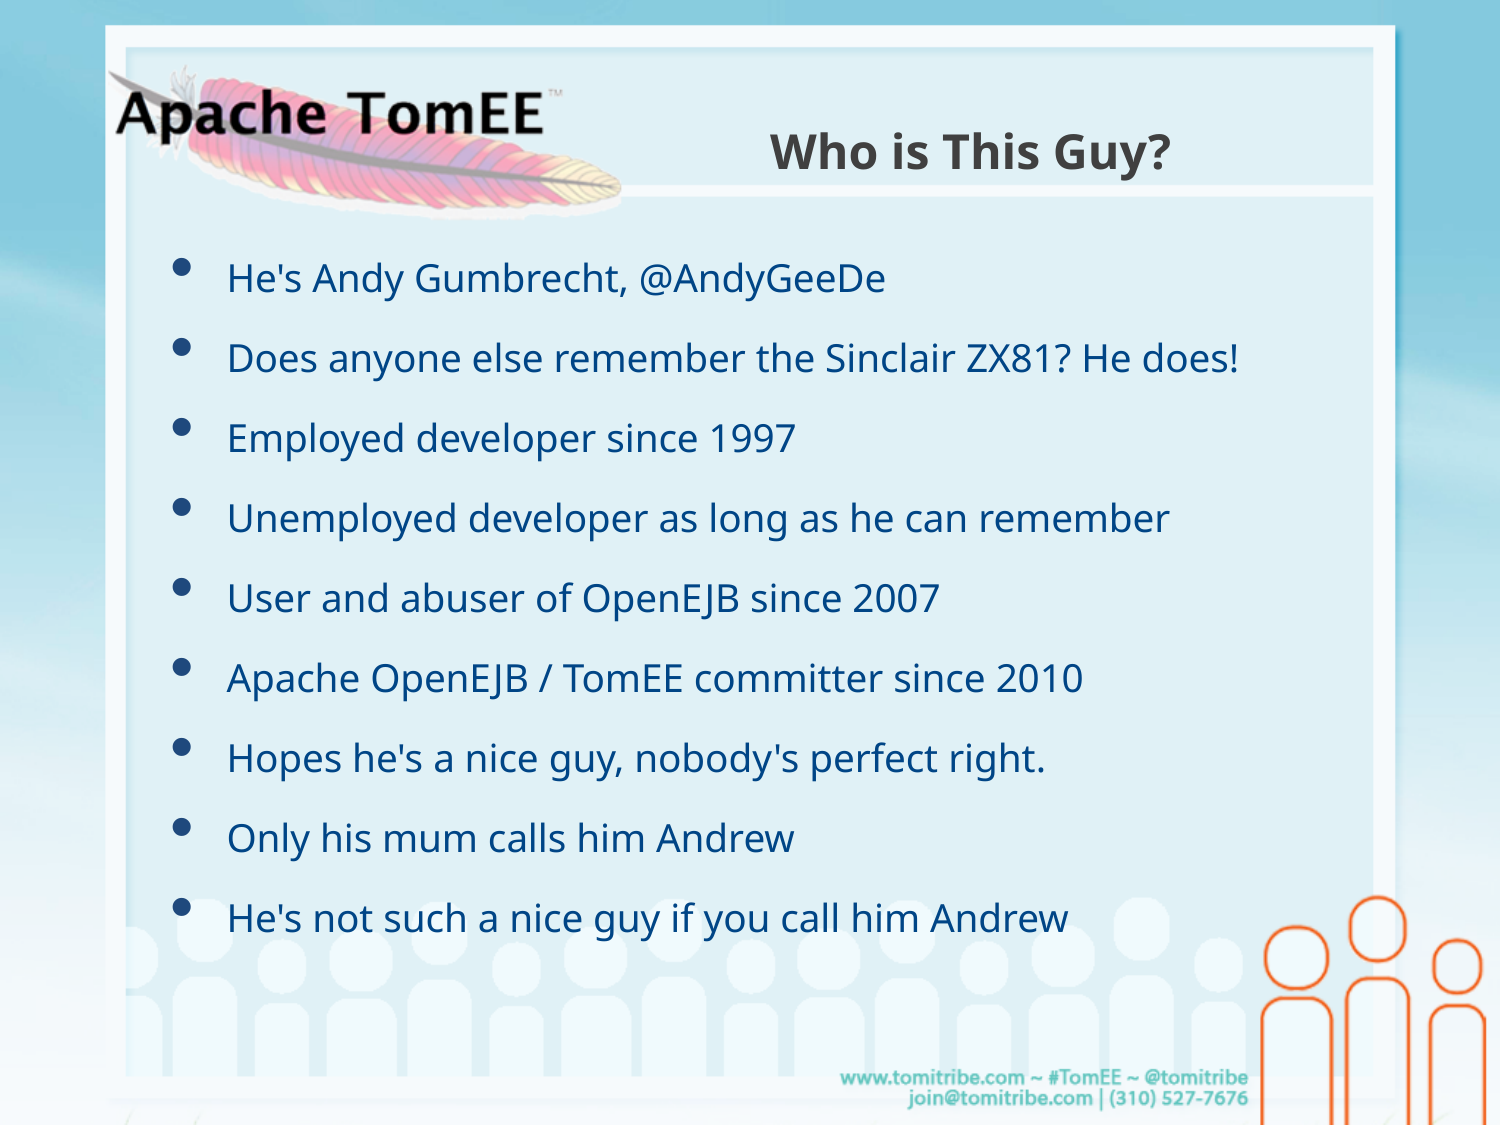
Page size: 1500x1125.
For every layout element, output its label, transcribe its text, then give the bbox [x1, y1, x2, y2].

title Who is This Guy? [545, 59, 1396, 213]
picture [0, 0, 1500, 1125]
text_box He's Andy Gumbrecht, @AndyGeeDe Does anyone else remember the Sinclair ZX81? He does! Employed developer since 1997 Unemployed developer as long as he can remember User and abuser of OpenEJB since 2007 Apache OpenEJB / TomEE committer since 2010 Hopes he's a nice guy, nobody's perfect right. Only his mum calls him Andrew He's not such a nice guy if you call him Andrew [155, 218, 1372, 1080]
